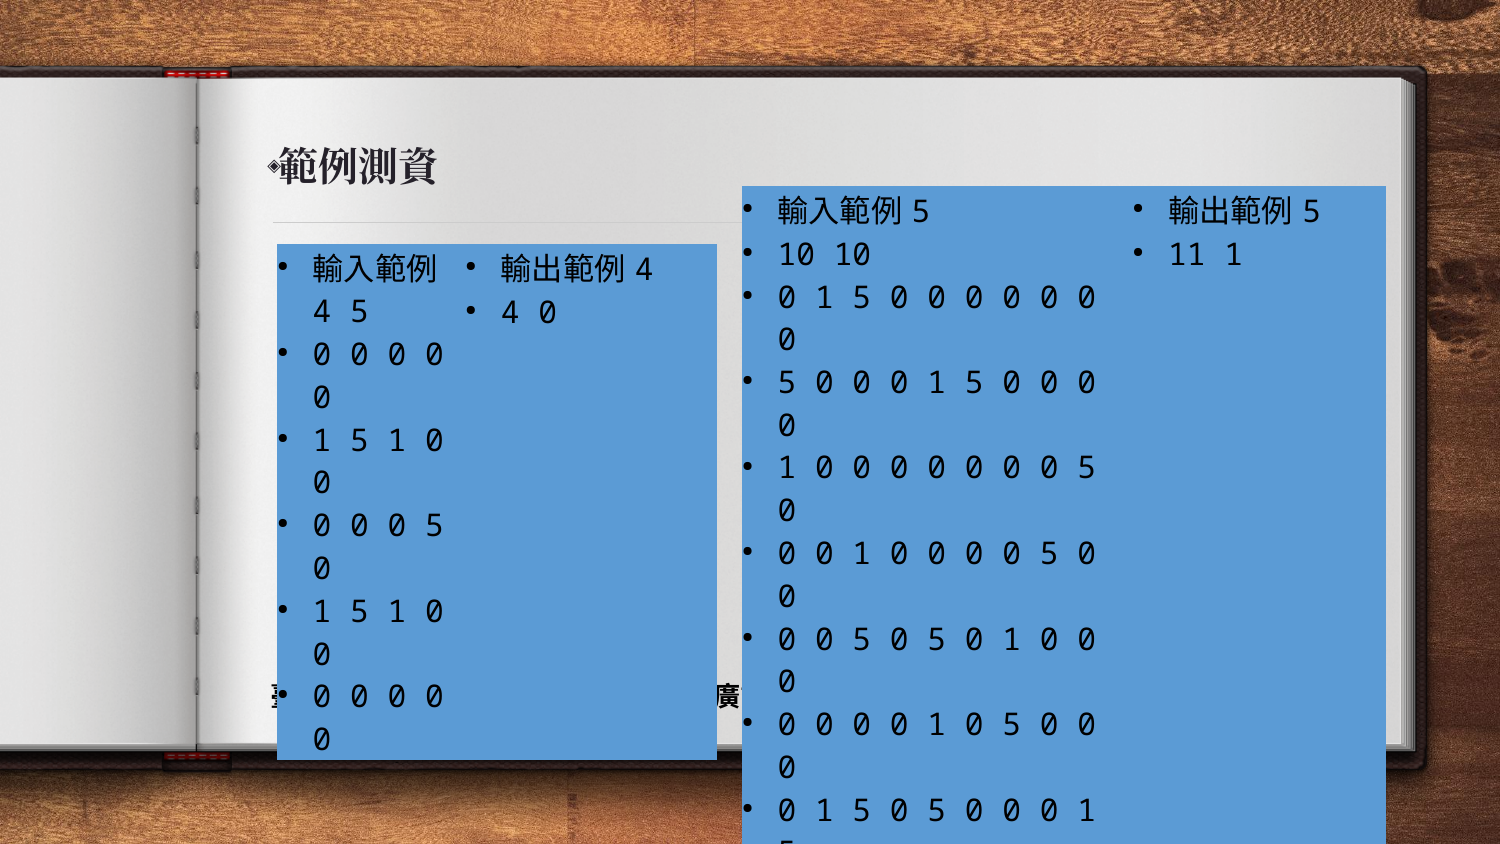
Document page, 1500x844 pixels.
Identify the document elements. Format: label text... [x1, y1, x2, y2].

table_header 輸入範例5 10 10 0 1 5 0 0 0 0 0 0 0 5 0 0 0 1 5 0 0 0 0 1 0 0 0 0 0 0 0 5 0 0 0 1 0 0 0 0 5 0 0 0 0 5 0 5 0 1 0 0 0 0 0 0 0 1 0 5 0 0 0 0 1 5 0 5 0 0 0 1 5 0 0 0 1 0 0 0 0 0 0 1 0 0 5 5 1 0 0 0 0 5 0 0 0 0 0 0 1 5 0 [742, 186, 1133, 844]
list 範例測資 [252, 126, 1194, 205]
table_header 輸入範例4 5 0 0 0 0 0 1 5 1 0 0 0 0 0 5 0 1 5 1 0 0 0 0 0 0 0 [277, 244, 465, 760]
table_header 輸出範例4 4 0 [465, 244, 717, 760]
table_header 輸出範例5 11 1 [1133, 186, 1386, 844]
